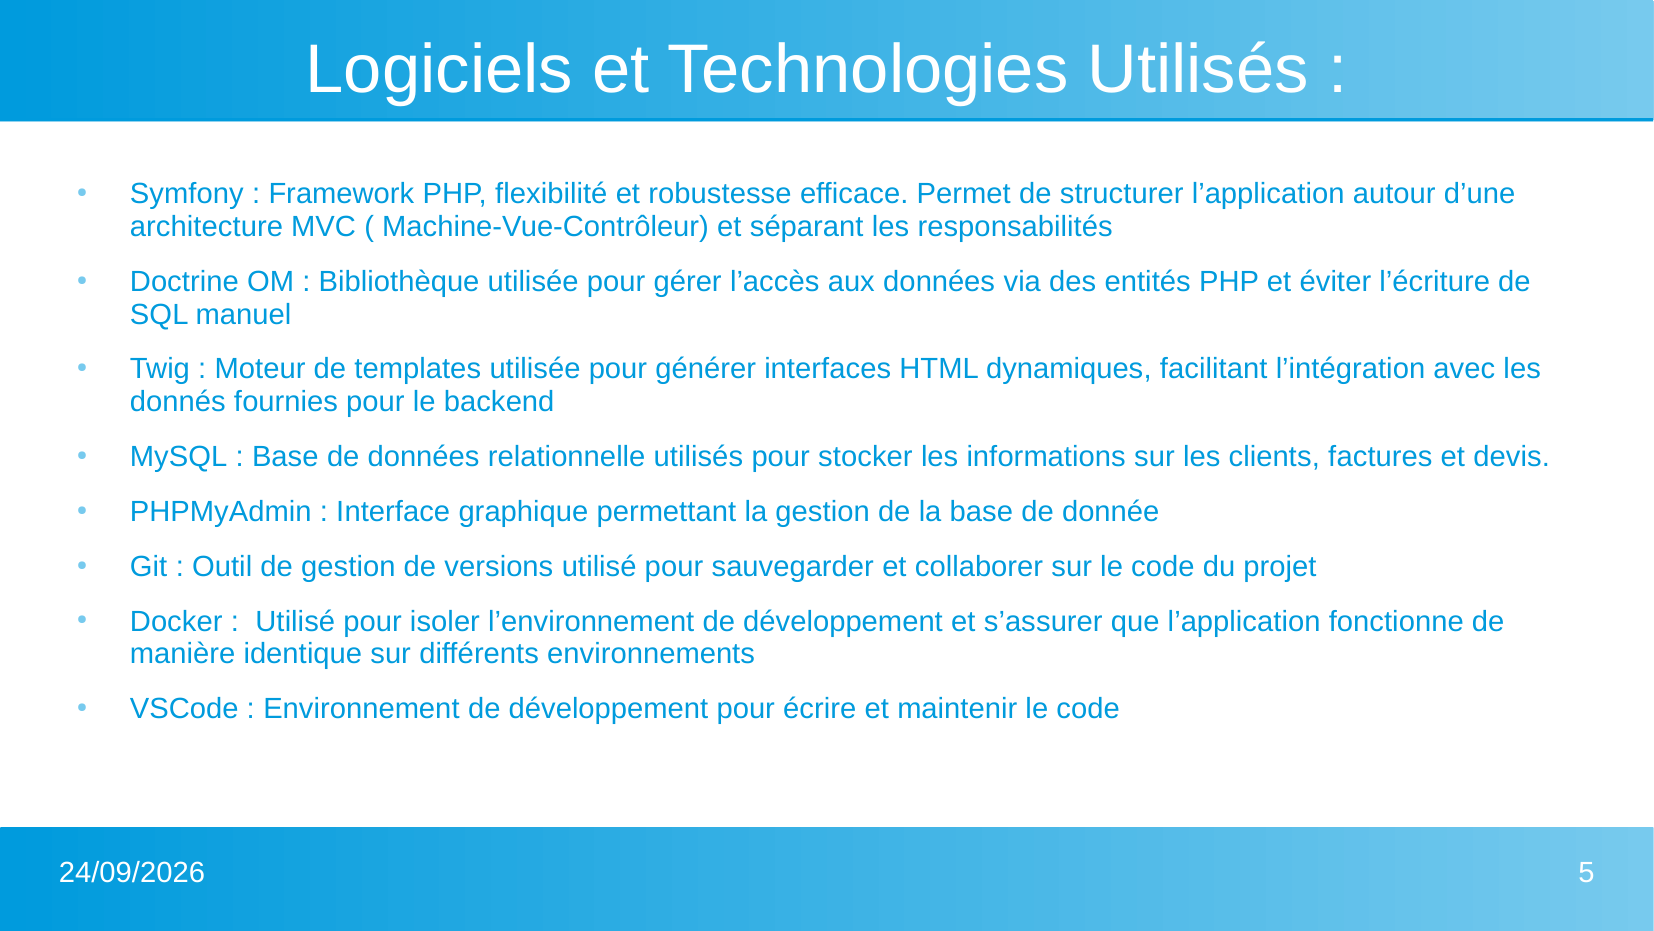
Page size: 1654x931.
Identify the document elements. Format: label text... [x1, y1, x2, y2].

title Logiciels et Technologies Utilisés : [59, 29, 1595, 108]
list Symfony : Framework PHP, flexibilité et robustesse efficace. Permet de structurer l’application autour d’une architecture MVC ( Machine-Vue-Contrôleur) et séparant les responsabilités Doctrine OM : Bibliothèque utilisée pour gérer l’accès aux données via des entités PHP et éviter l’écriture de SQL manuel Twig : Moteur de templates utilisée pour générer interfaces HTML dynamiques, facilitant l’intégration avec les donnés fournies pour le backend MySQL : Base de données relationnelle utilisés pour stocker les informations sur les clients, factures et devis. PHPMyAdmin : Interface graphique permettant la gestion de la base de donnée Git : Outil de gestion de versions utilisé pour sauvegarder et collaborer sur le code du projet Docker : Utilisé pour isoler l’environnement de développement et s’assurer que l’application fonctionne de manière identique sur différents environnements VSCode : Environnement de développement pour écrire et maintenir le code [59, 177, 1595, 768]
